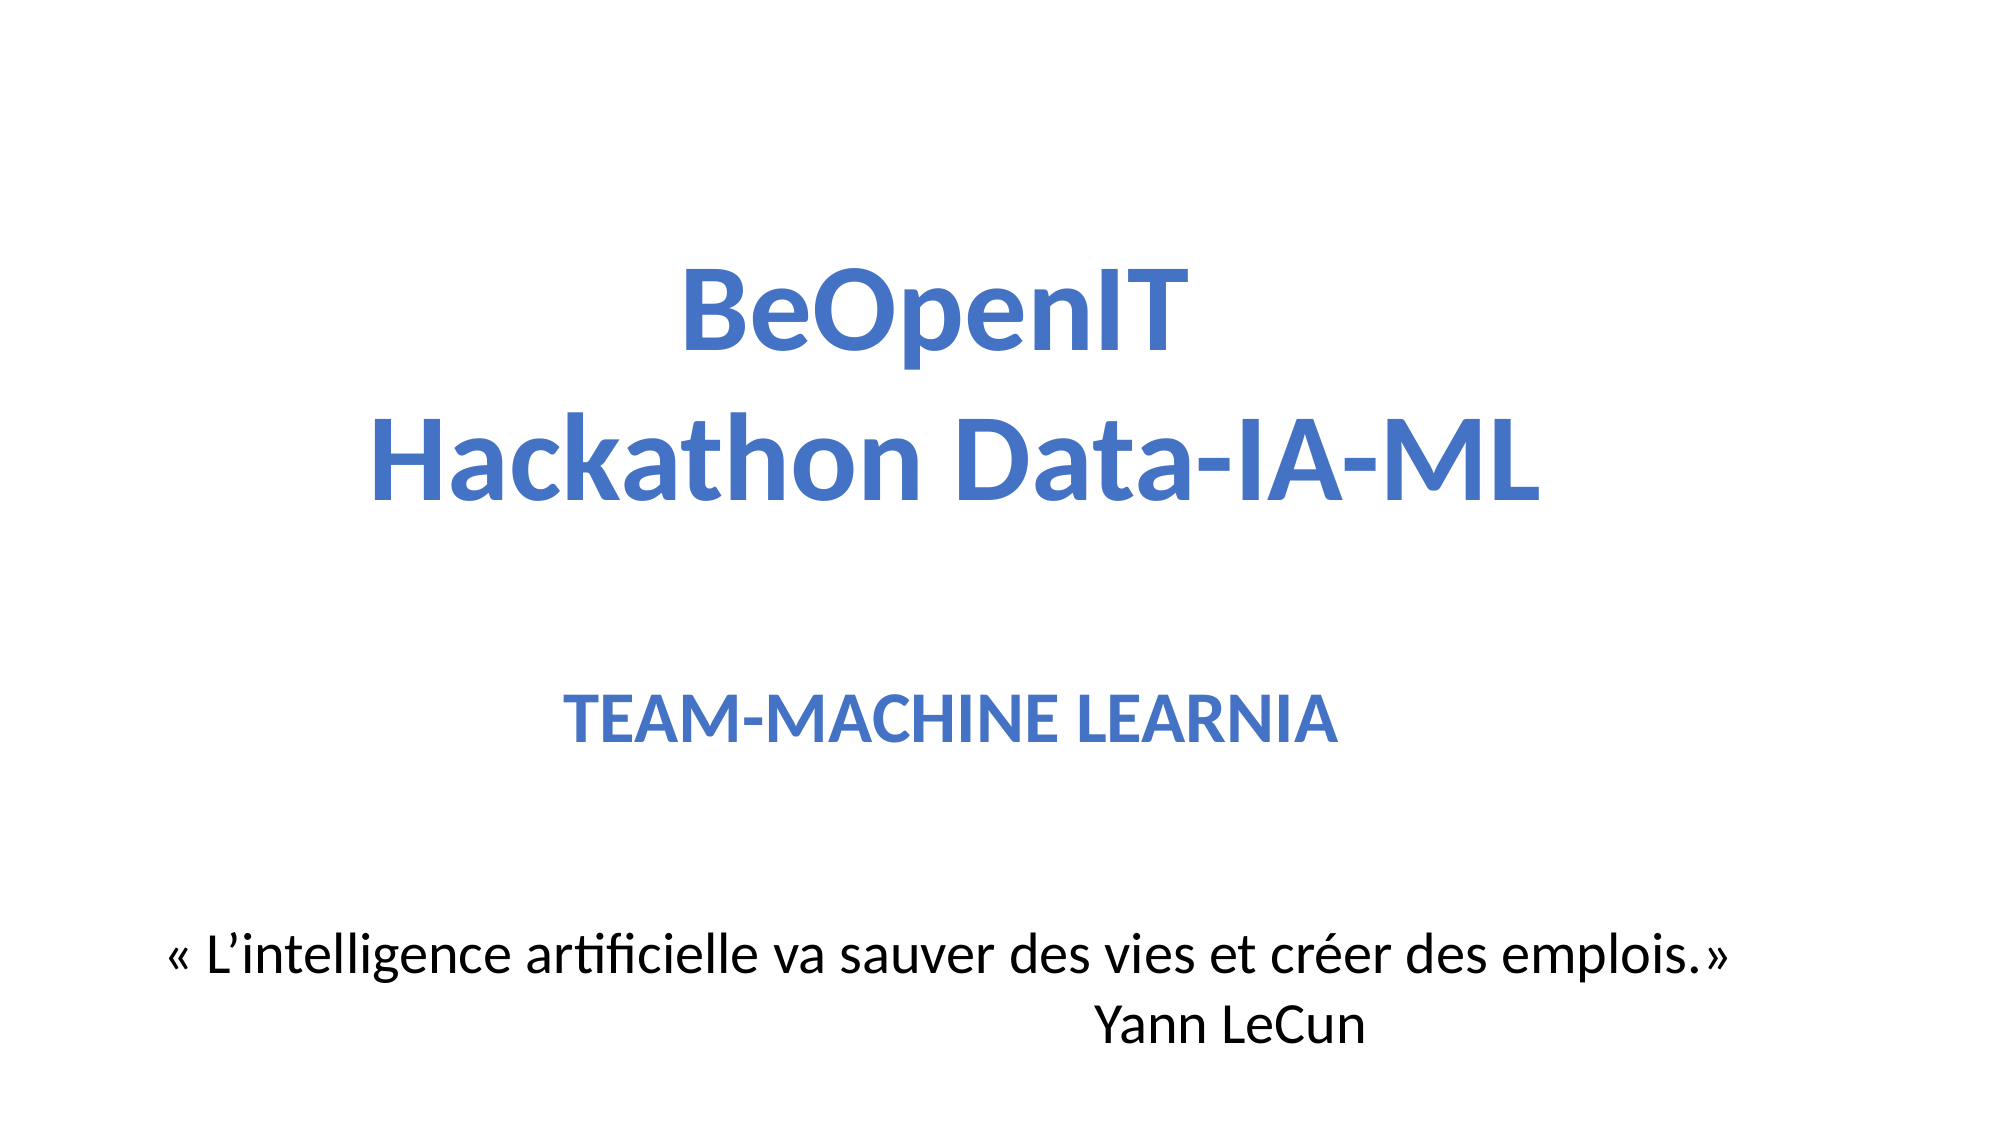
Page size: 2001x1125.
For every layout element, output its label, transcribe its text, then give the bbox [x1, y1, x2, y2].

text_box TEAM-MACHINE LEARNIA [548, 562, 2000, 767]
text_box « L’intelligence artificielle va sauver des vies et créer des emplois.» Yann LeCun [29, 907, 1971, 1064]
text_box BeOpenIT Hackathon Data-IA-ML [0, 217, 1900, 536]
